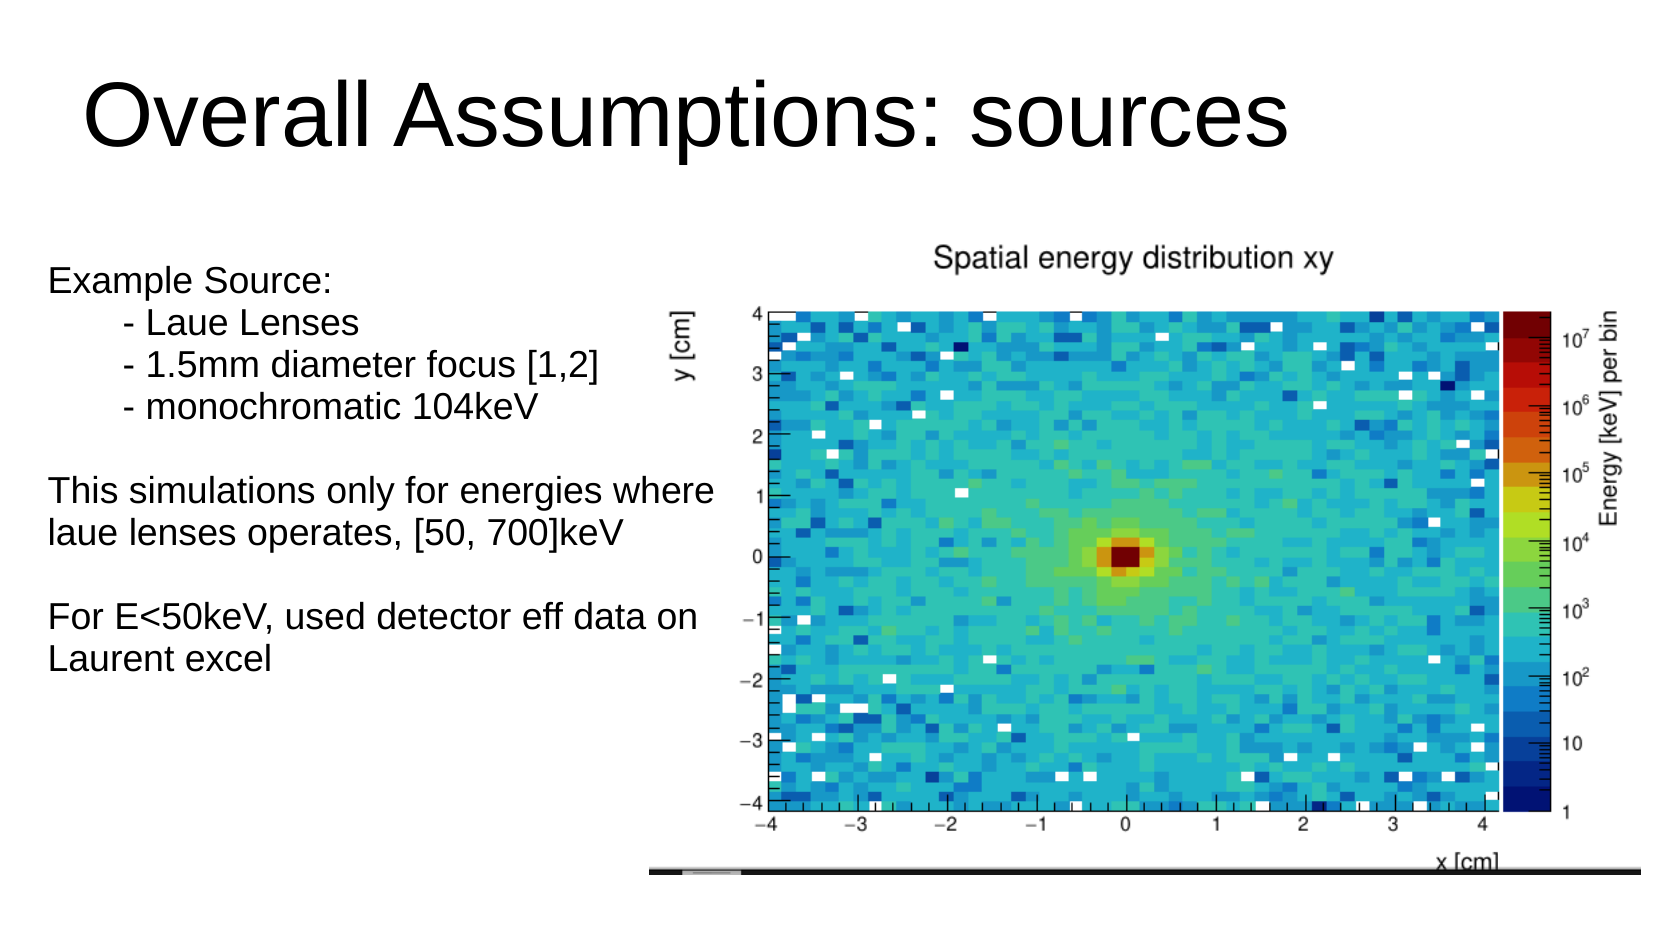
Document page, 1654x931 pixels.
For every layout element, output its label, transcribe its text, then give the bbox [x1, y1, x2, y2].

picture [649, 230, 1641, 875]
text_box Example Source: - Laue Lenses - 1.5mm diameter focus [1,2] - monochromatic 104keV This simulations only for energies where laue lenses operates, [50, 700]keV For E<50keV, used detector eff data on Laurent excel [32, 252, 752, 771]
title Overall Assumptions: sources [82, 37, 1571, 193]
